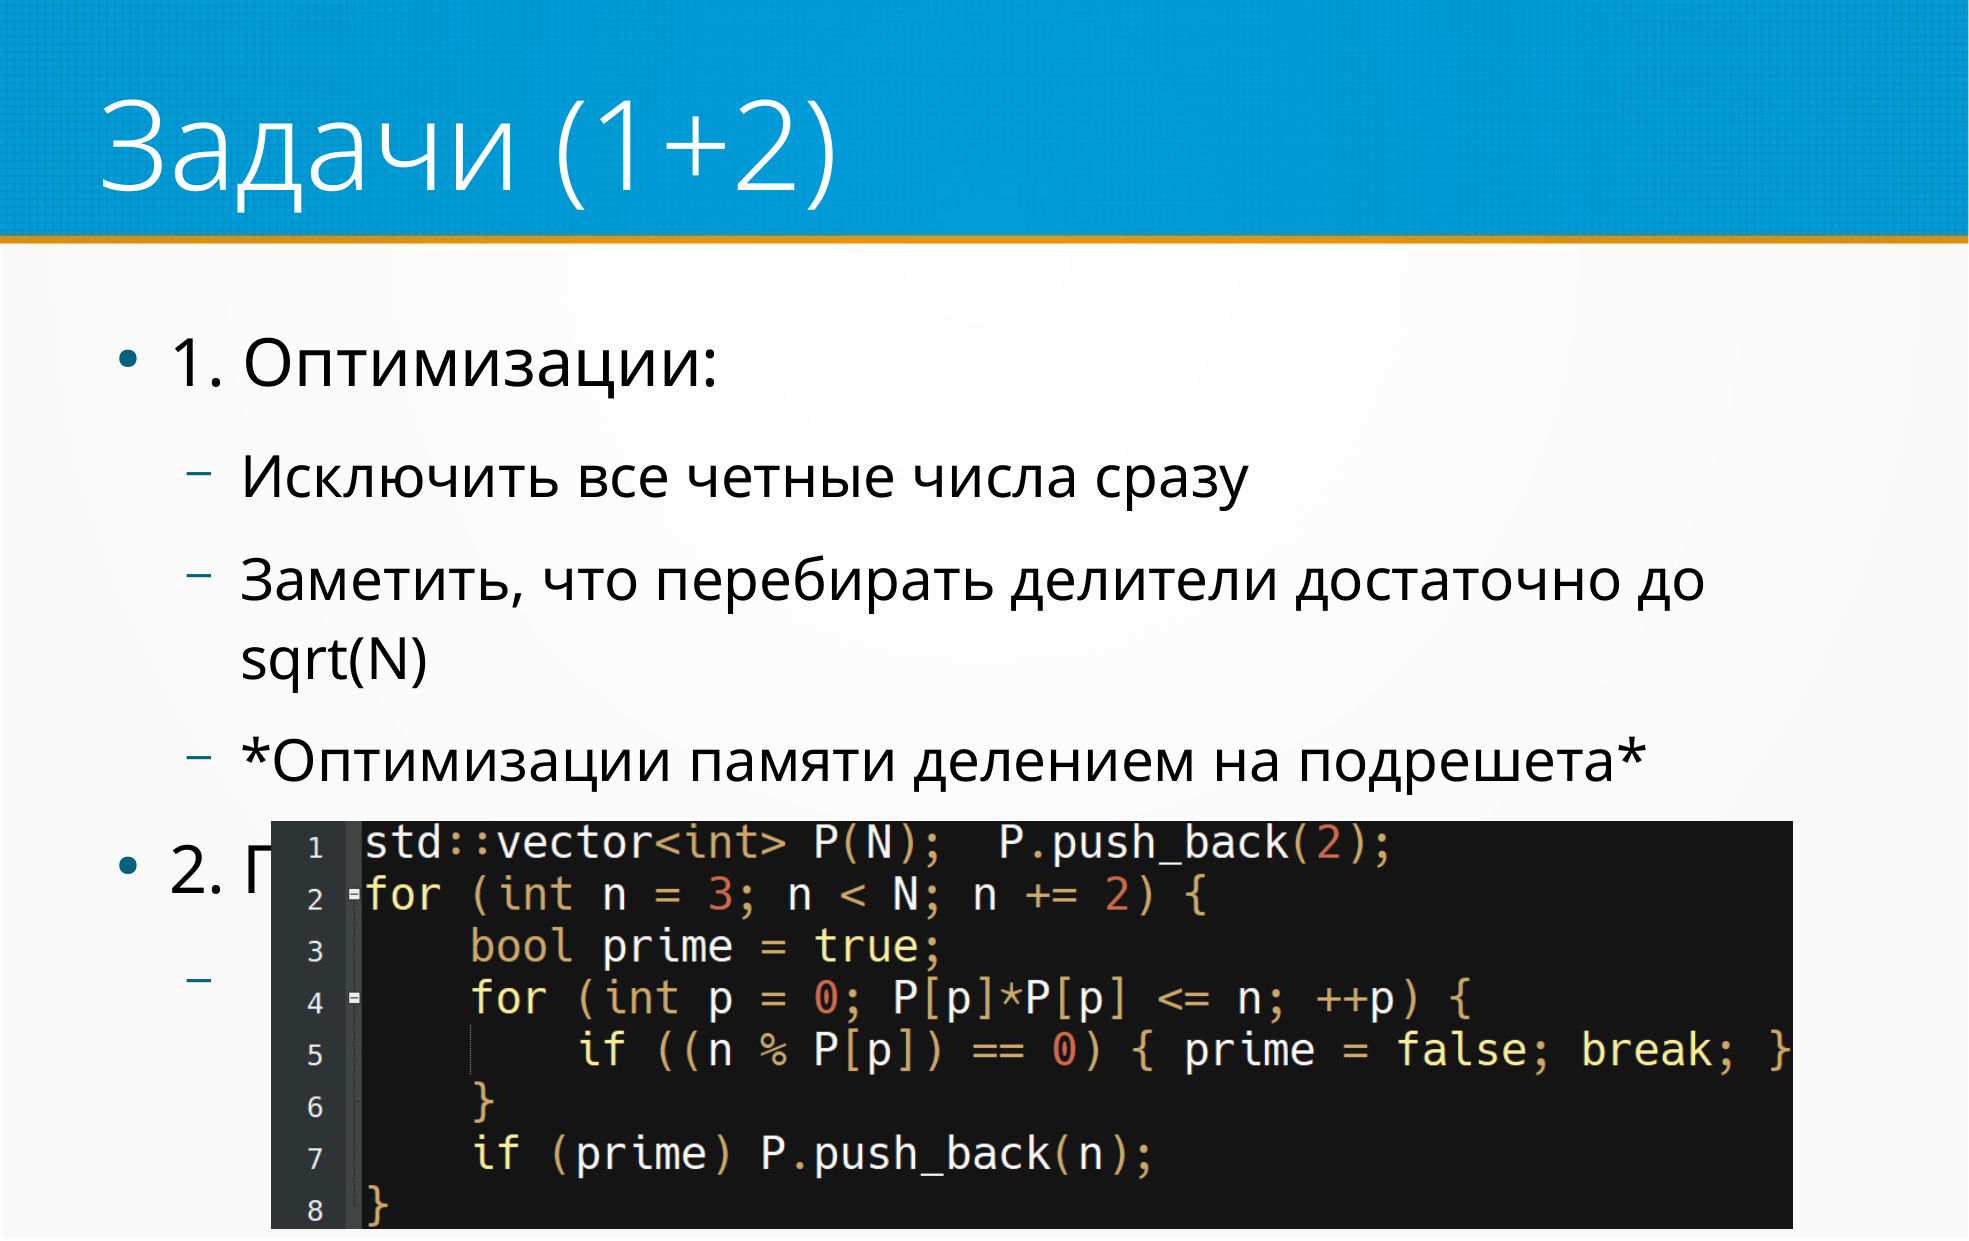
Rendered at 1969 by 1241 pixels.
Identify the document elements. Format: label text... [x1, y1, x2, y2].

picture [0, 233, 1969, 1241]
list 1. Оптимизации: Исключить все четные числа сразу Заметить, что перебирать делители достаточно до sqrt(N) *Оптимизации памяти делением на подрешета* 2. Простейшая реализация в лоб [98, 315, 1861, 1081]
title Задачи (1+2) [98, 19, 1870, 227]
